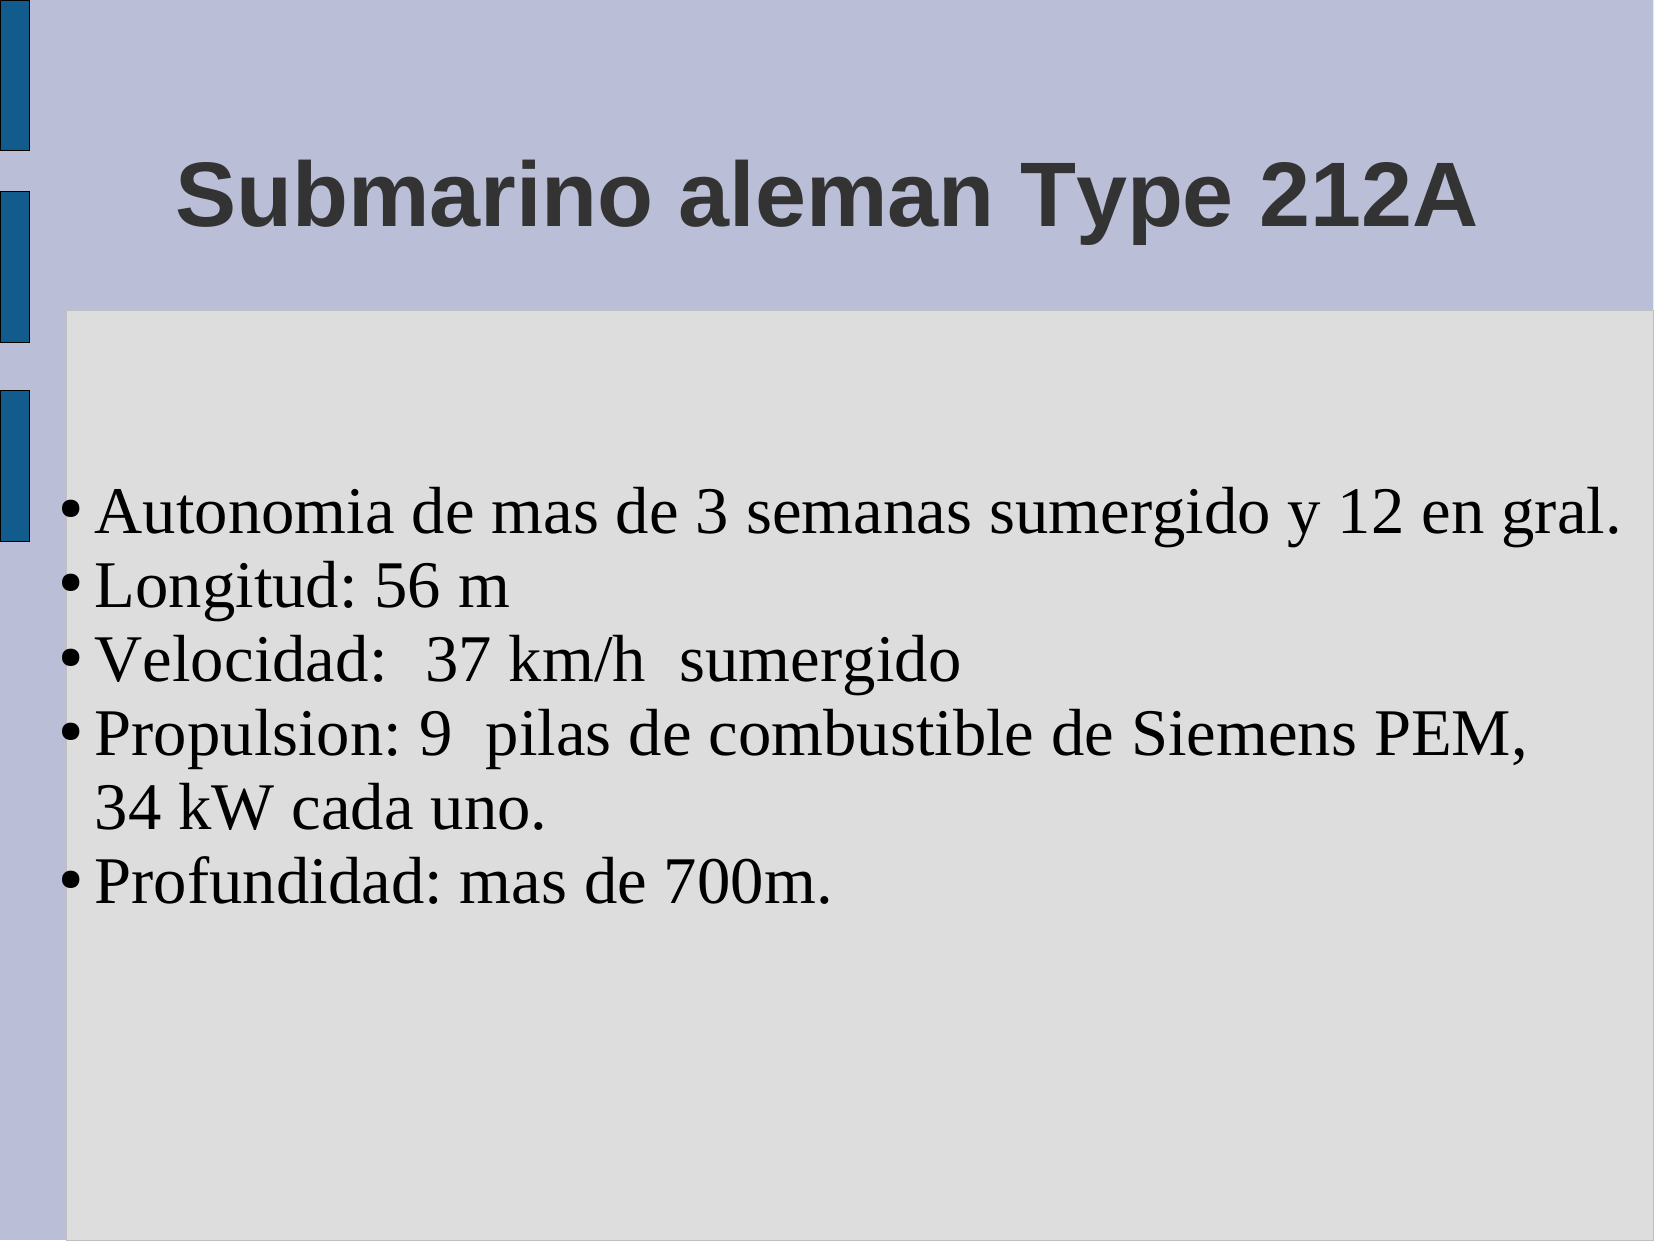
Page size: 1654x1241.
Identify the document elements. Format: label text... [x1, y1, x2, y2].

subtitle Autonomia de mas de 3 semanas sumergido y 12 en gral. Longitud: 56 m Velocidad: 37 km/h sumergido Propulsion: 9 pilas de combustible de Siemens PEM, 34 kW cada uno. Profundidad: mas de 700m. [59, 343, 1654, 1123]
title Submarino aleman Type 212A [121, 91, 1534, 299]
